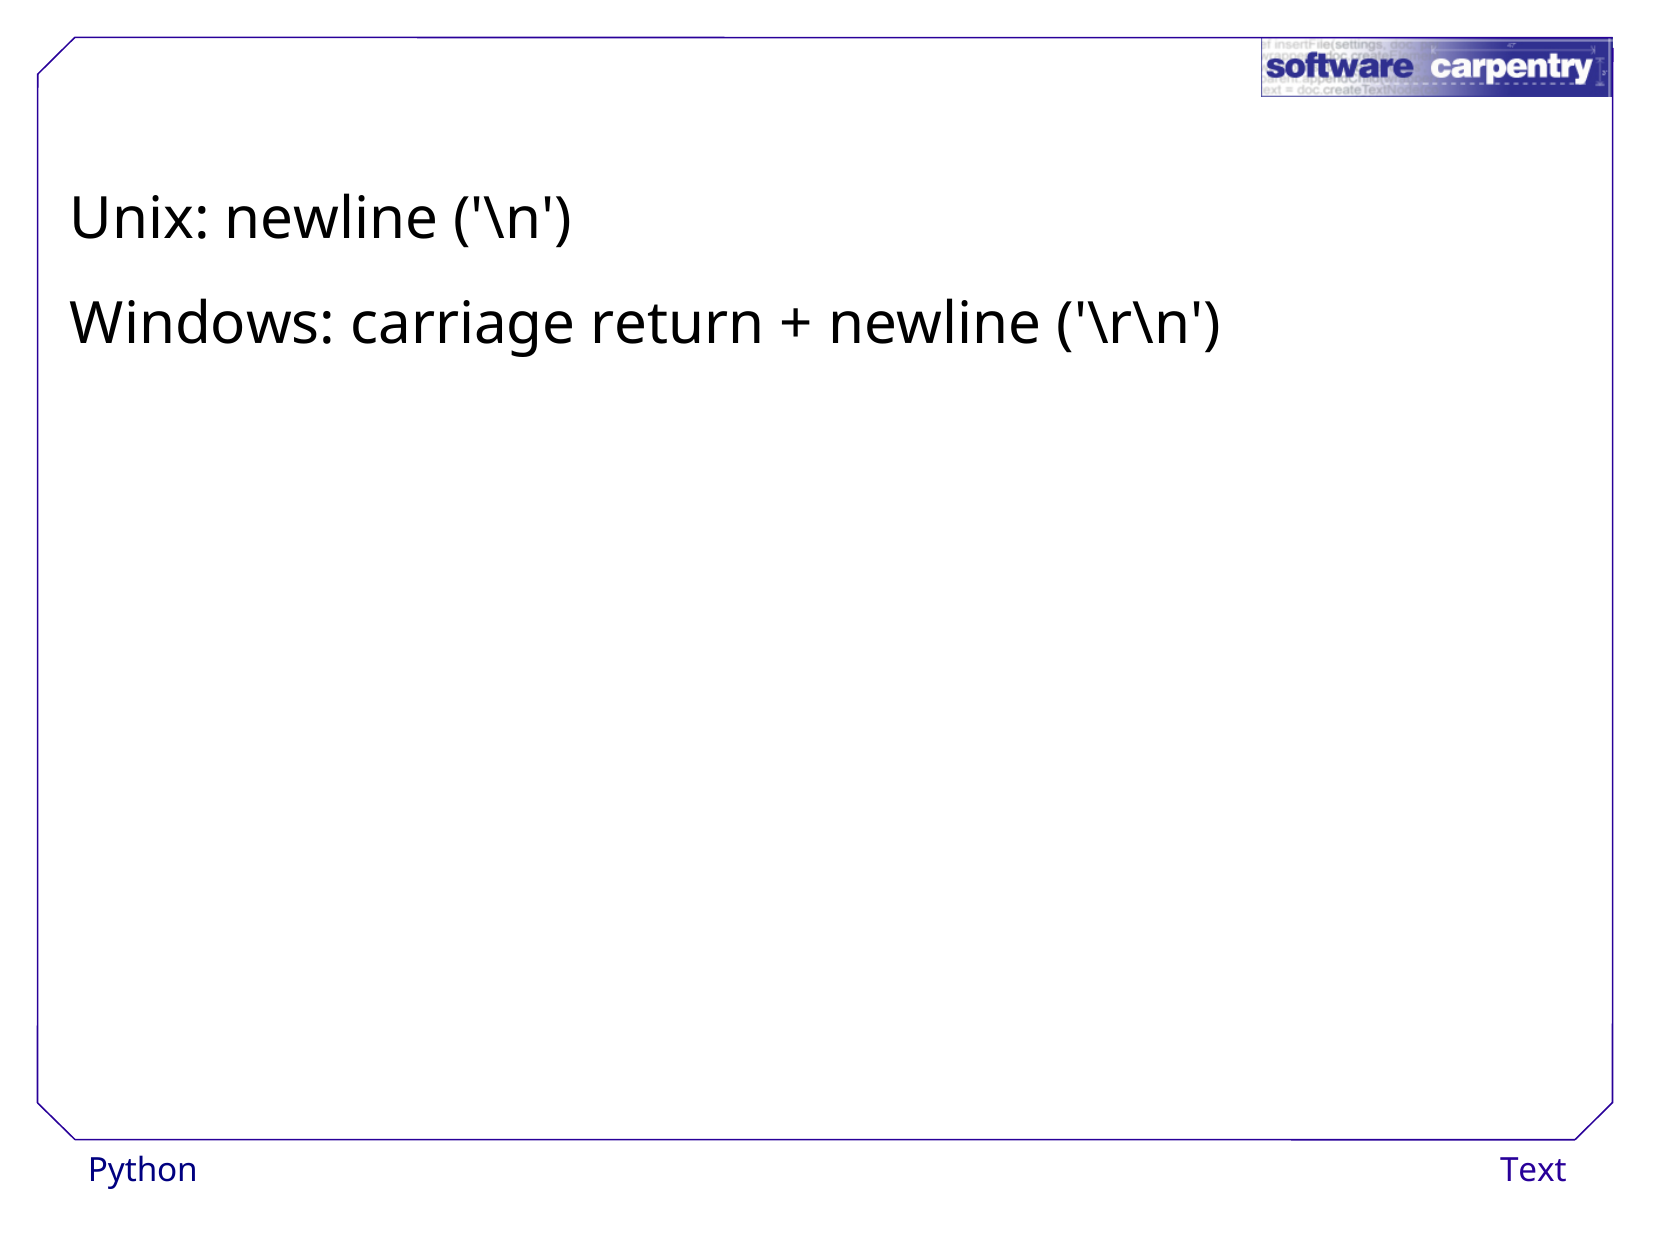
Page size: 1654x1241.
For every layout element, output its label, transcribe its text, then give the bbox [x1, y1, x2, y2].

picture [1261, 39, 1613, 97]
text_box Unix: newline ('\n') Windows: carriage return + newline ('\r\n') [55, 137, 1387, 364]
